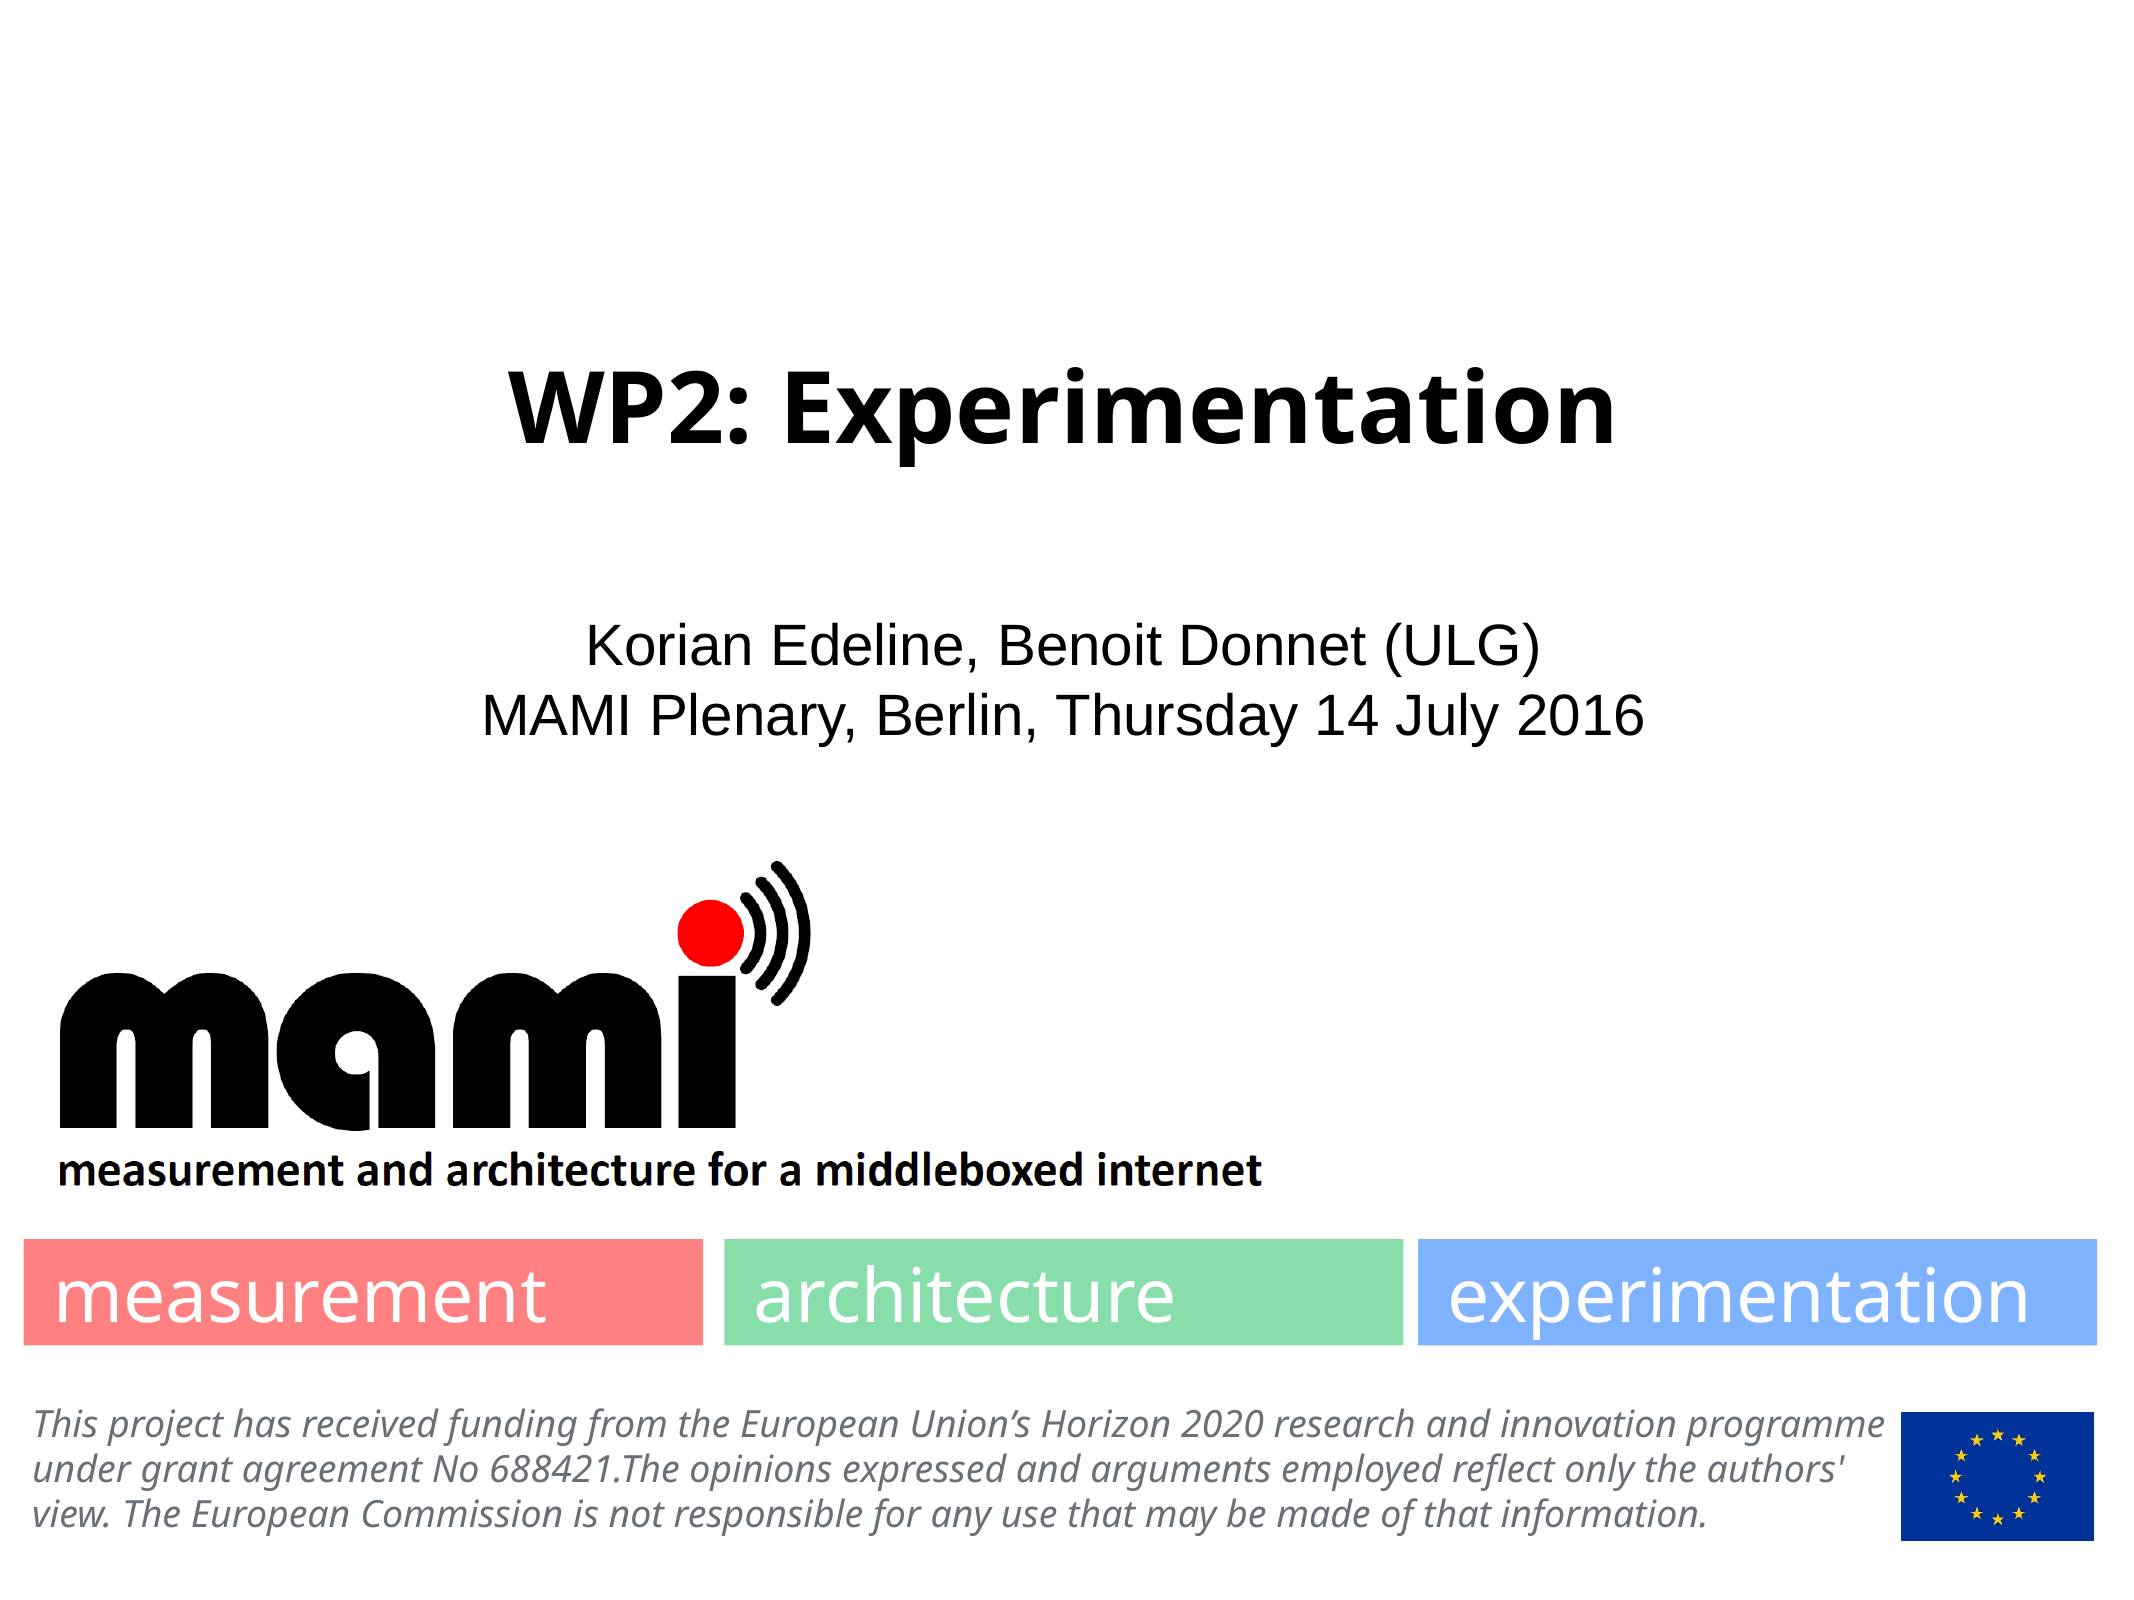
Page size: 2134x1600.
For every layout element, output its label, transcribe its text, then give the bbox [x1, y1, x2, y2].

subtitle Korian Edeline, Benoit Donnet (ULG) MAMI Plenary, Berlin, Thursday 14 July 2016 [75, 519, 2053, 765]
picture [57, 859, 1268, 1189]
picture [1901, 1412, 2094, 1541]
title WP2: Experimentation [75, 114, 2053, 485]
